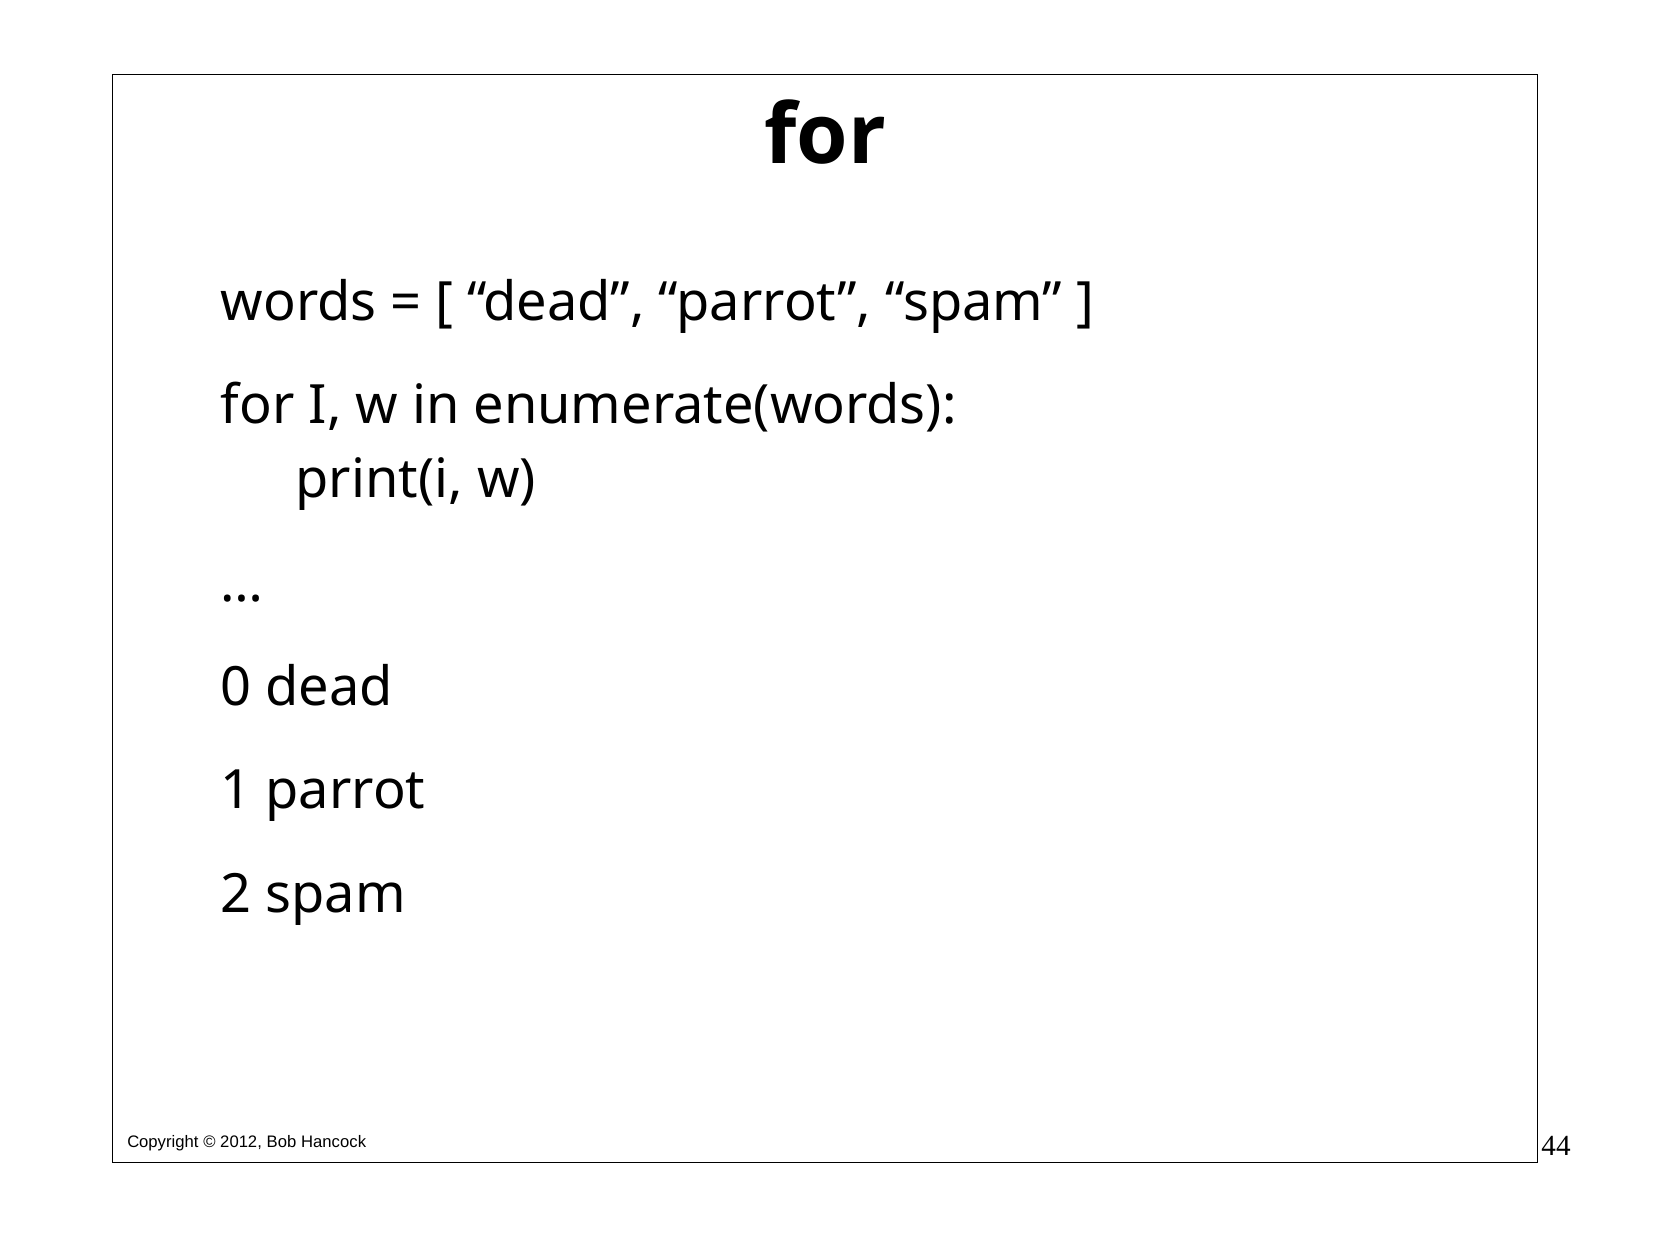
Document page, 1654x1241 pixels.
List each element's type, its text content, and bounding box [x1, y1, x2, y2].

title for [112, 75, 1538, 188]
list words = [ “dead”, “parrot”, “spam” ] for I, w in enumerate(words): print(i, w) … 0 dead 1 parrot 2 spam [150, 262, 1501, 1126]
text_box Copyright © 2012, Bob Hancock [112, 1125, 382, 1159]
